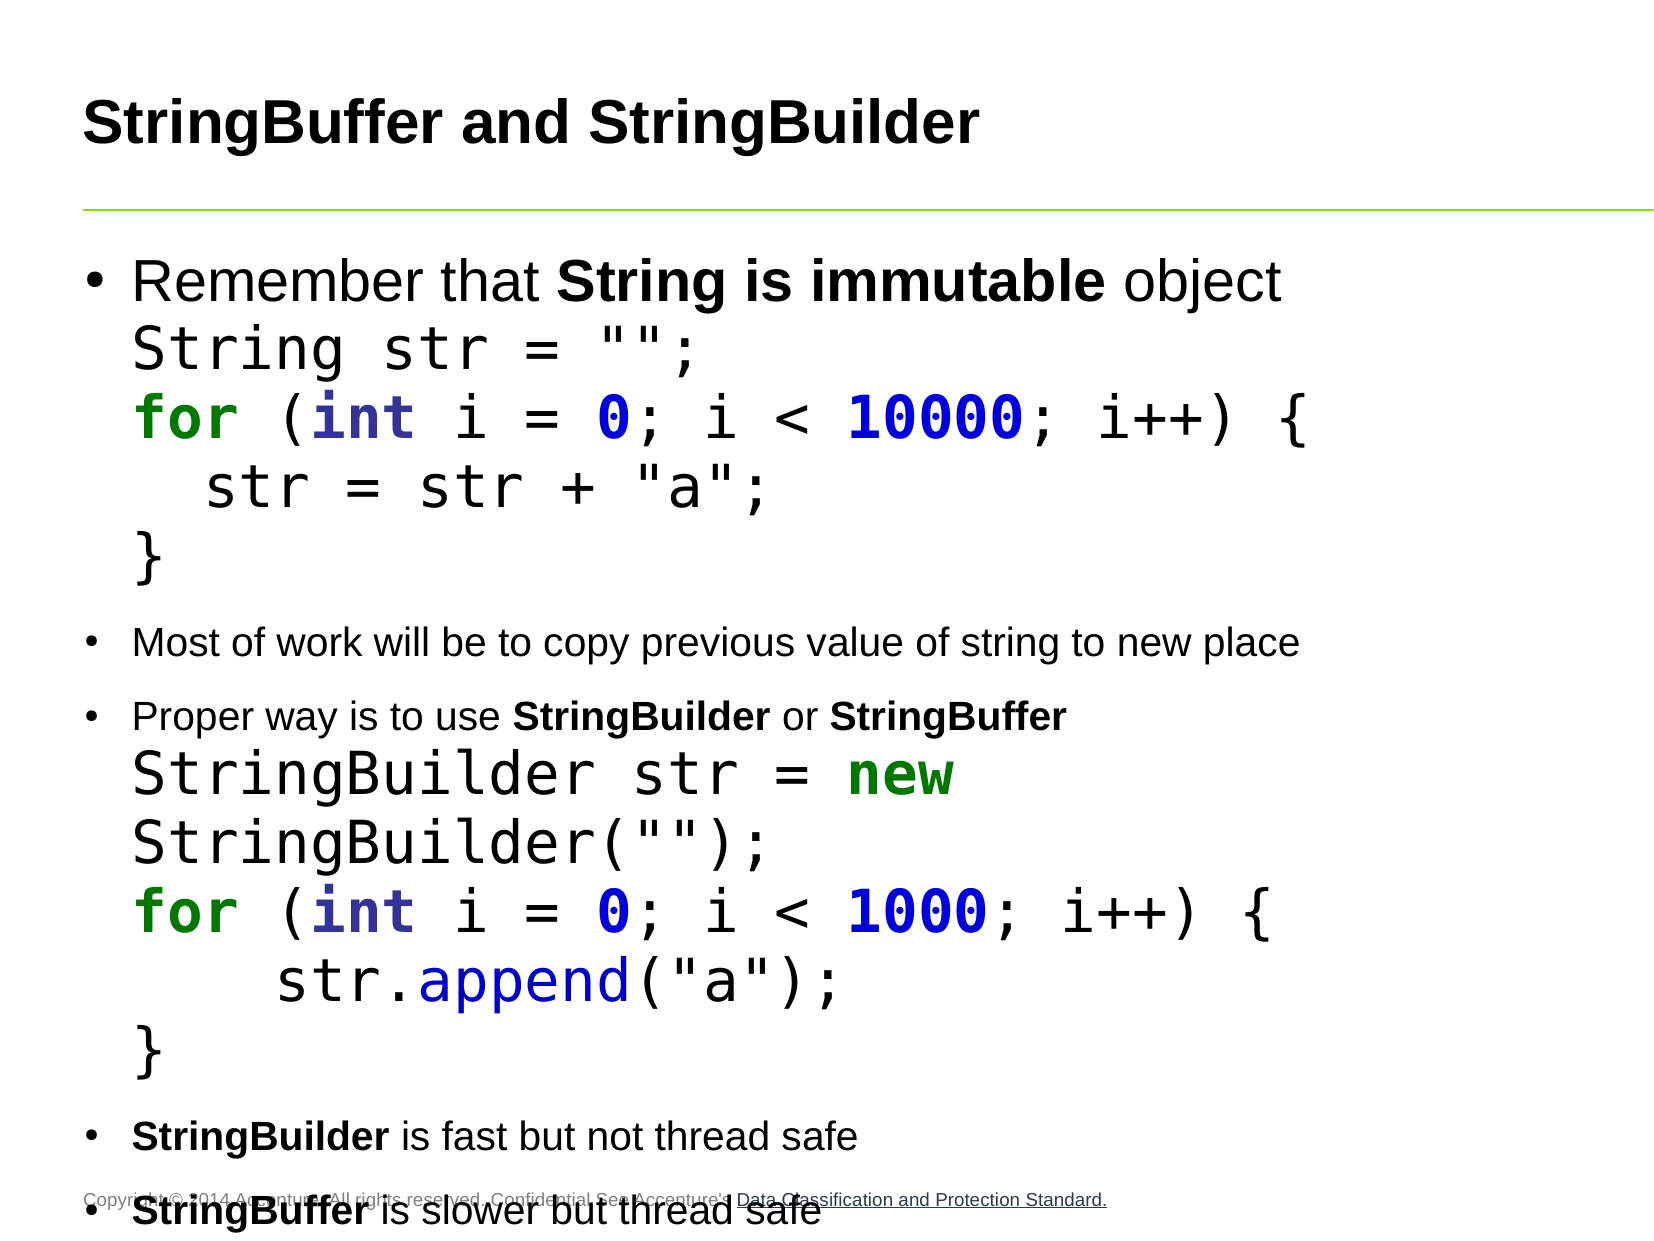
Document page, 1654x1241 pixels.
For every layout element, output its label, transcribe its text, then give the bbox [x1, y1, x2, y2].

list Remember that String is immutable object String str = ""; for (int i = 0; i < 10000; i++) { str = str + "a"; } Most of work will be to copy previous value of string to new place Proper way is to use StringBuilder or StringBuffer StringBuilder str = new StringBuilder(""); for (int i = 0; i < 1000; i++) { str.append("a"); } StringBuilder is fast but not thread safe StringBuffer is slower but thread safe [68, 248, 1536, 1239]
title StringBuffer and StringBuilder [82, 49, 1571, 196]
